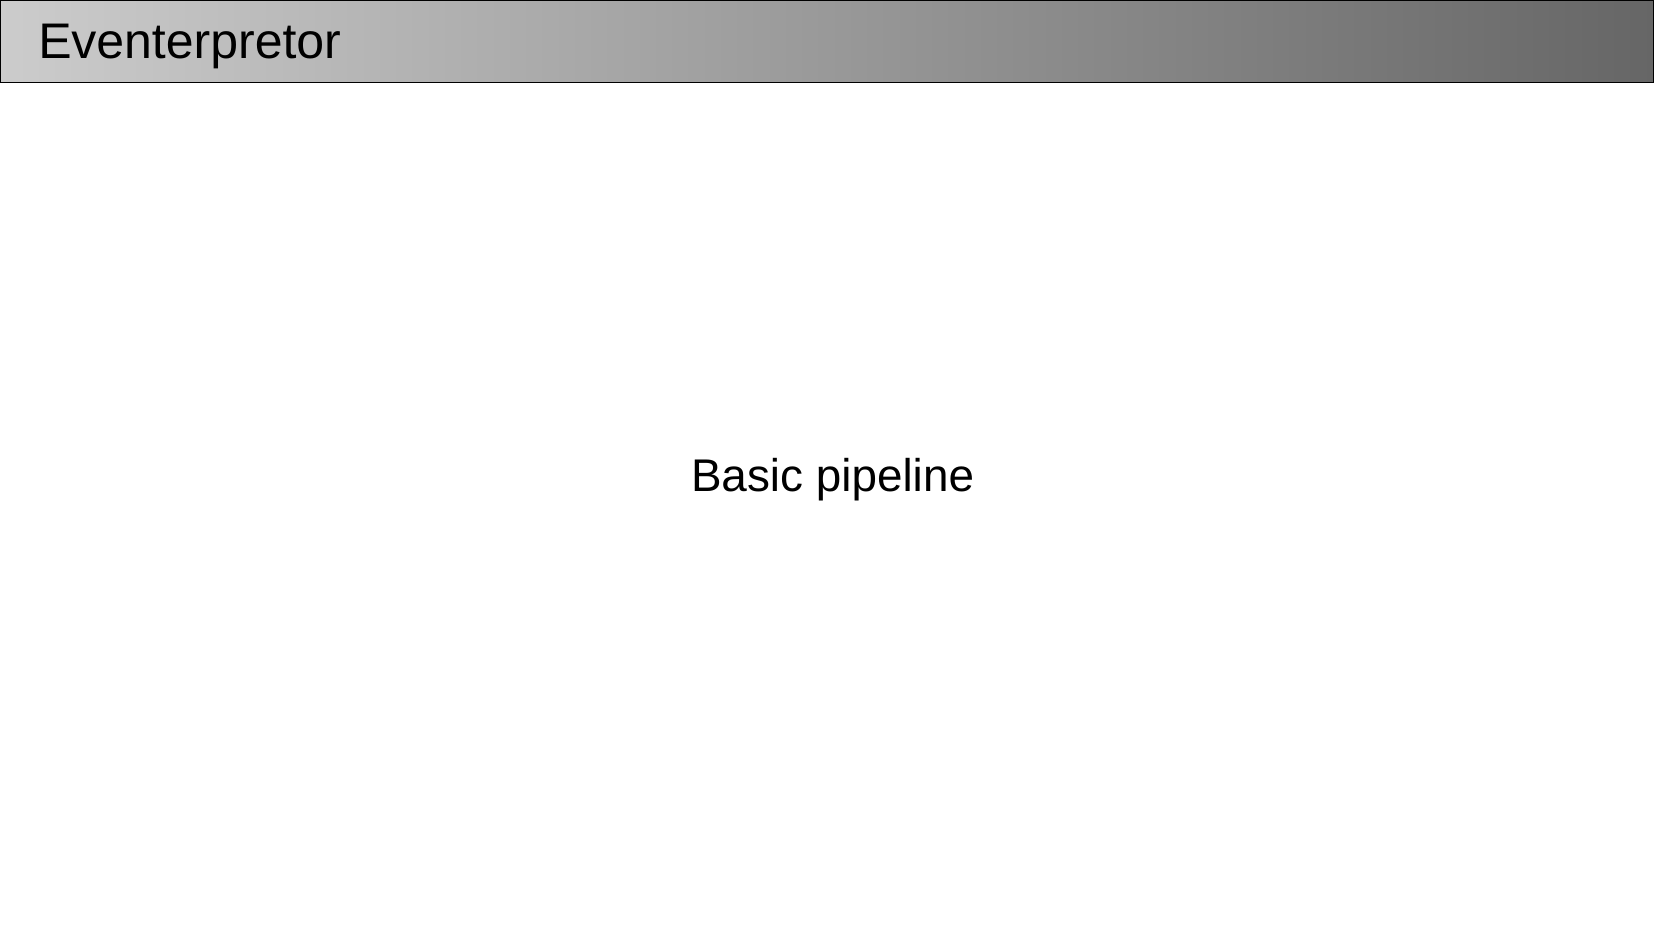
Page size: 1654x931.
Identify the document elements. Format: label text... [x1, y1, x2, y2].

text_box [0, 0, 1654, 83]
text_box Eventerpretor [23, 5, 1630, 77]
text_box Basic pipeline [47, 442, 1619, 509]
